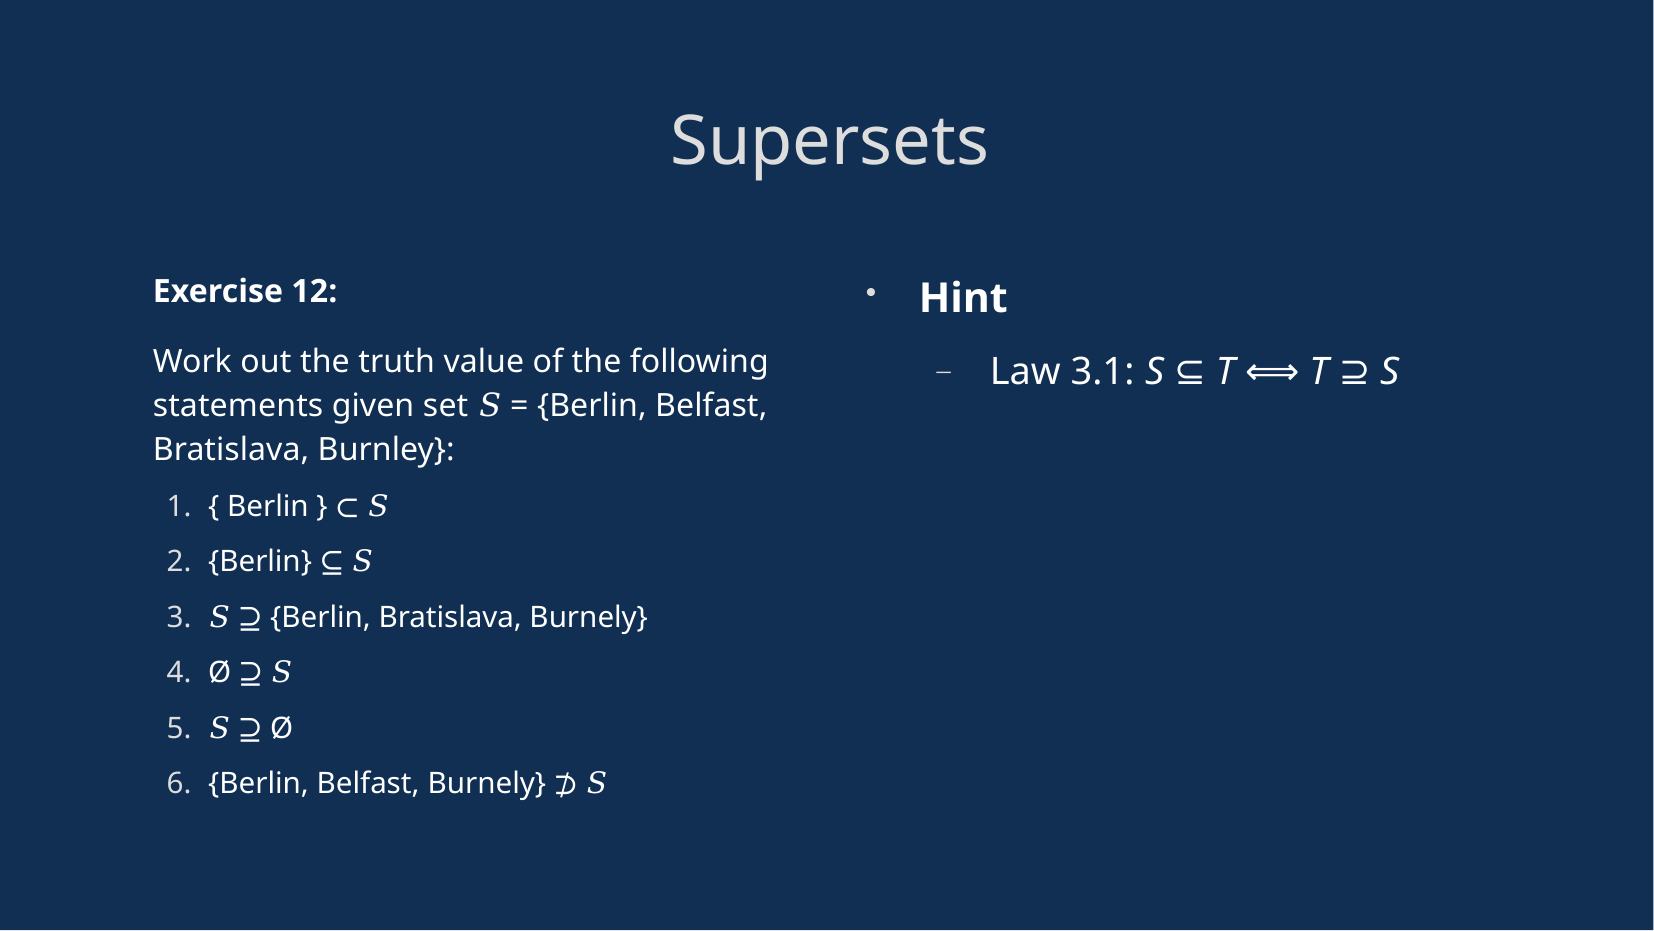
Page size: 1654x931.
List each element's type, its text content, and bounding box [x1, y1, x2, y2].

list Exercise 12: Work out the truth value of the following statements given set 𝑆 = {Berlin, Belfast, Bratislava, Burnley}: { Berlin } ⊂ 𝑆 {Berlin} ⊆ 𝑆 𝑆 ⊇ {Berlin, Bratislava, Burnely} Ø ⊇ 𝑆 𝑆 ⊇ Ø {Berlin, Belfast, Burnely} ⊅ 𝑆 [97, 268, 813, 806]
list Hint Law 3.1: S ⊆ T ⟺ T ⊇ S [848, 268, 1563, 806]
title Supersets [97, 56, 1563, 220]
